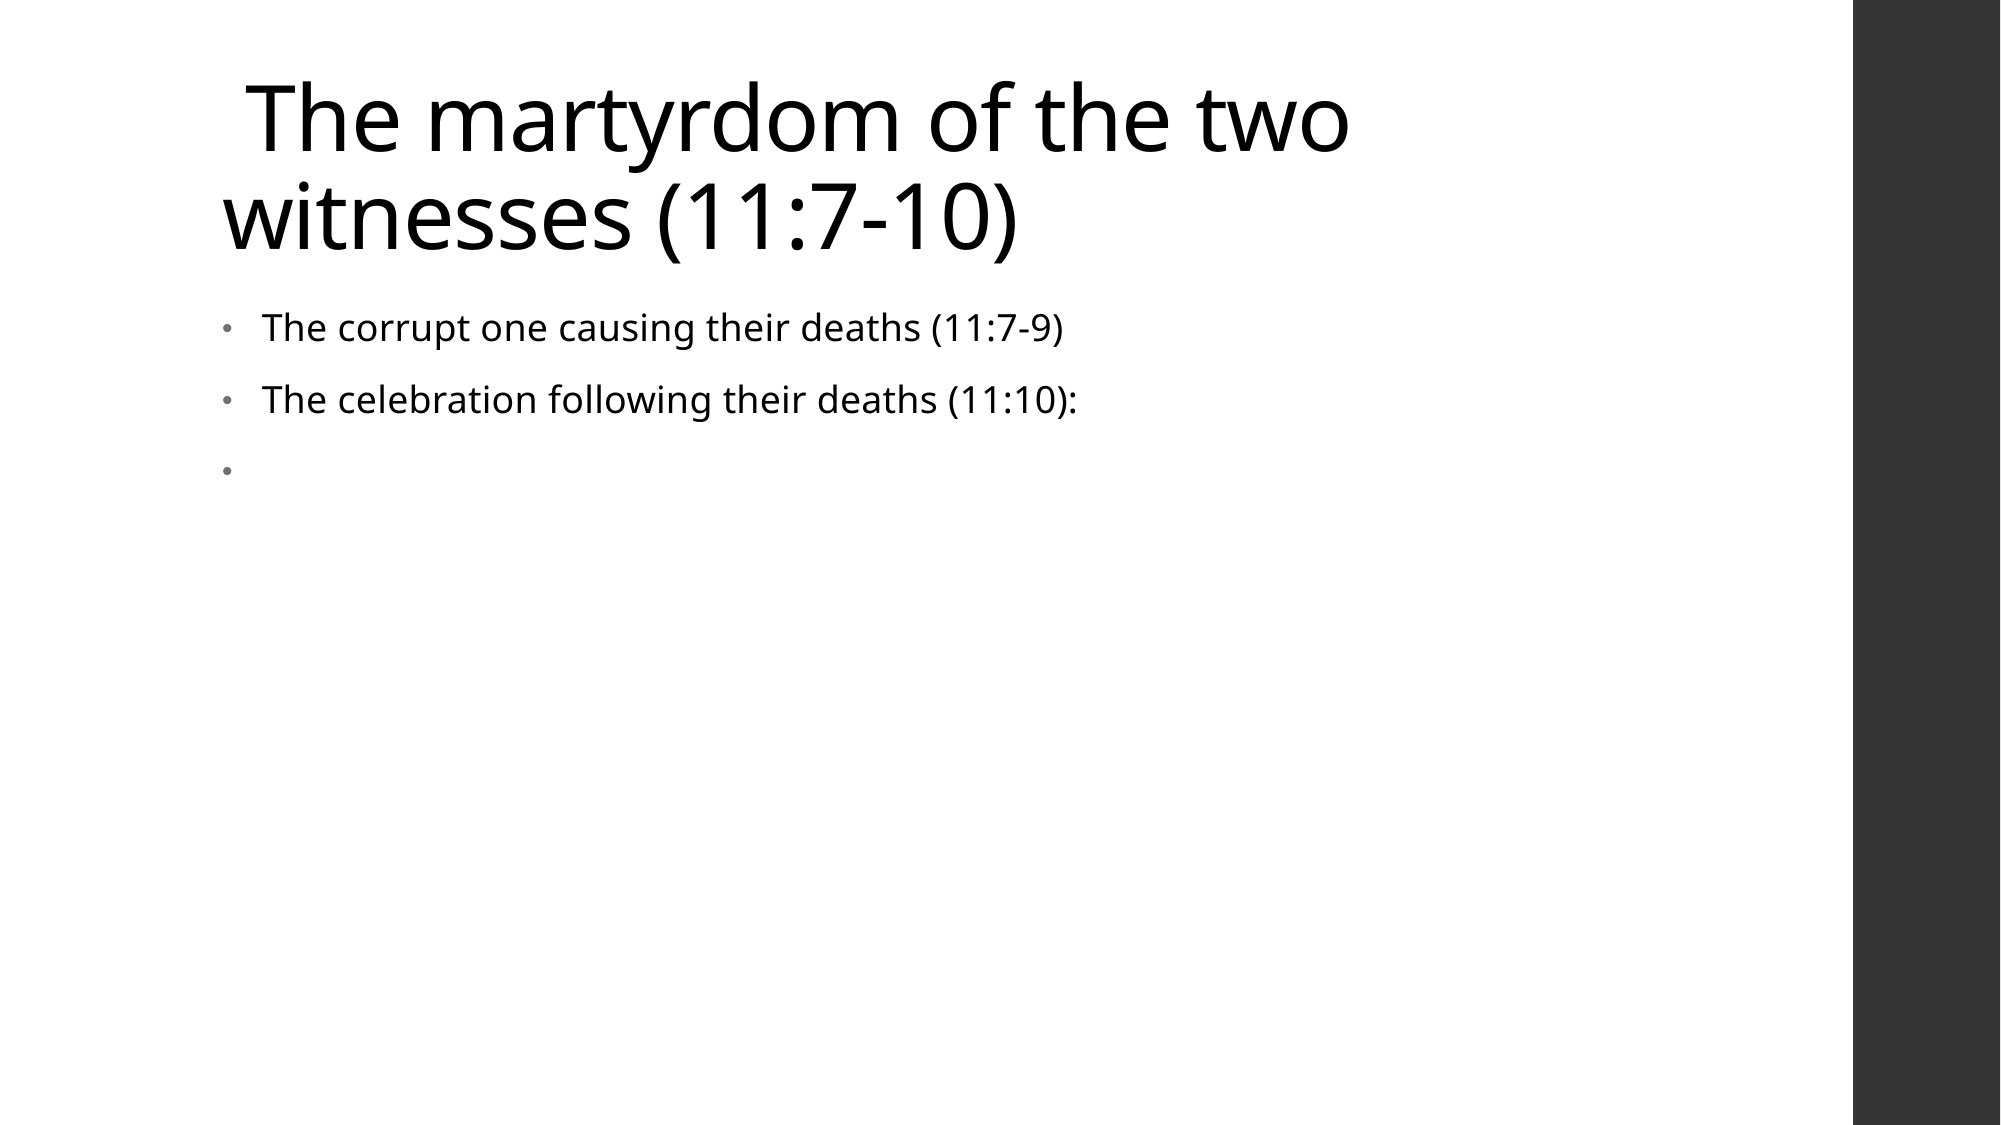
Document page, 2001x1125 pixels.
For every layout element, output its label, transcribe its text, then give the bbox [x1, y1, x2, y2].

list The corrupt one causing their deaths (11:7-9) The celebration following their deaths (11:10): [206, 299, 1617, 1014]
title The martyrdom of the two witnesses (11:7-10) [206, 60, 1797, 278]
